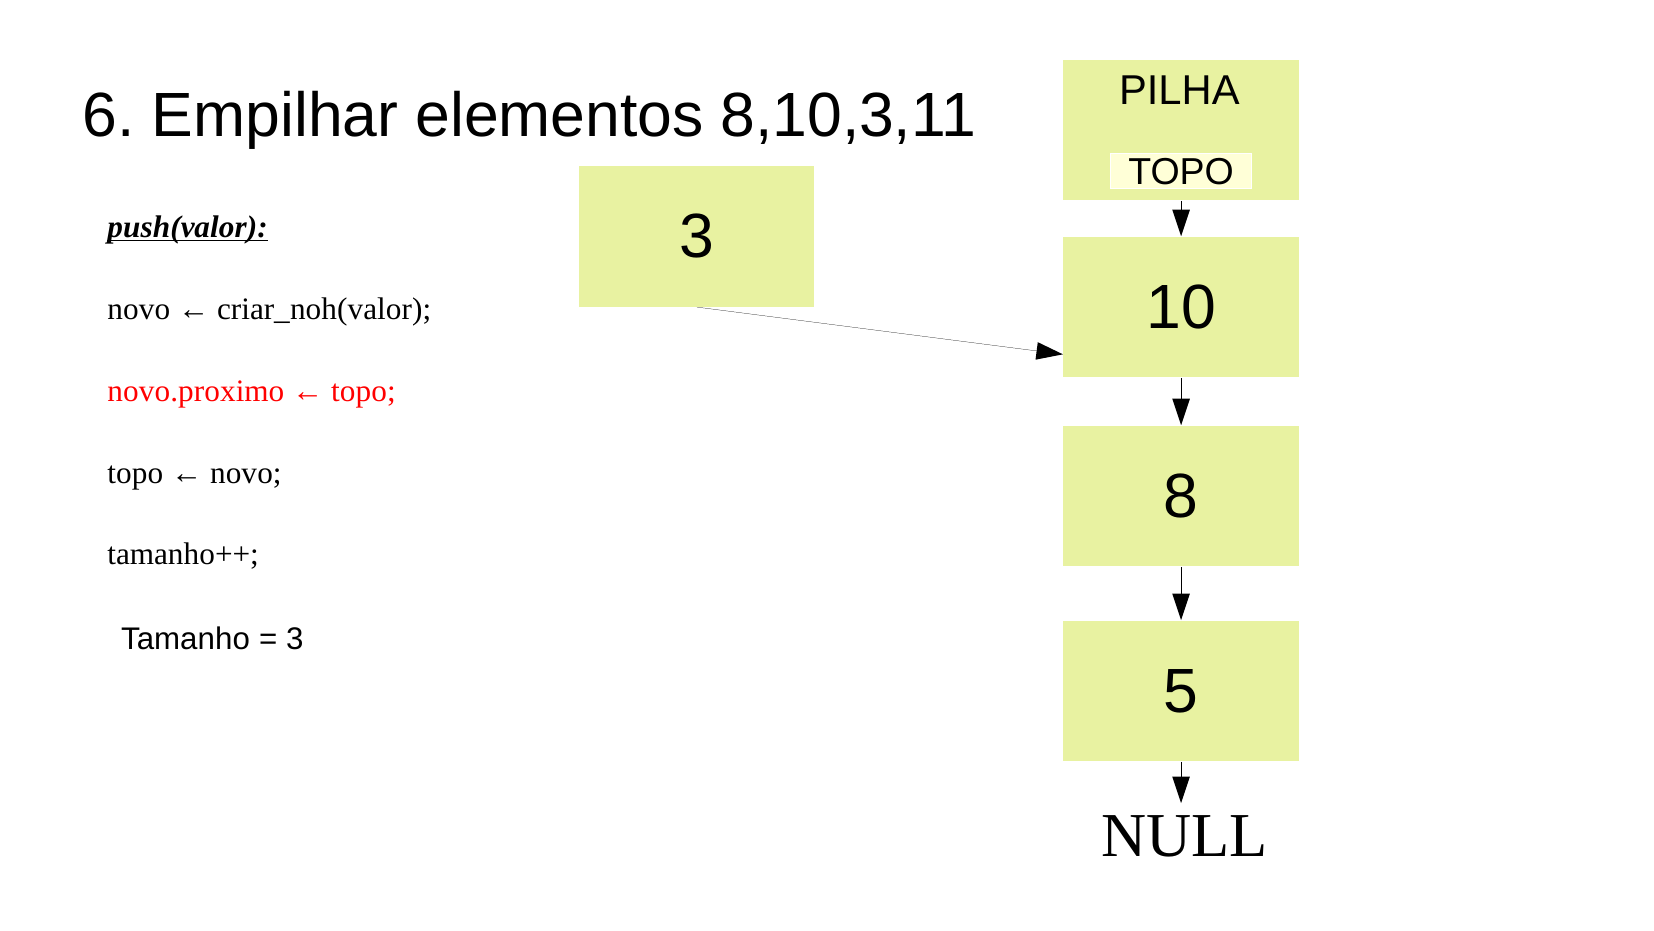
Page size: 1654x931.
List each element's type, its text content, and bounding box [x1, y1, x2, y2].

text_box push(valor): novo ← criar_noh(valor); novo.proximo ← topo; topo ← novo; tamanho++; [92, 199, 544, 579]
text_box 3 [578, 165, 815, 308]
text_box PILHA [1104, 59, 1258, 121]
text_box [1062, 59, 1300, 201]
text_box TOPO [1110, 153, 1252, 189]
title 6. Empilhar elementos 8,10,3,11 [82, 37, 1571, 193]
text_box Tamanho = 3 [106, 614, 321, 664]
text_box 5 [1062, 620, 1300, 762]
text_box 8 [1062, 425, 1300, 567]
text_box NULL [1086, 793, 1288, 875]
text_box 10 [1062, 236, 1300, 378]
